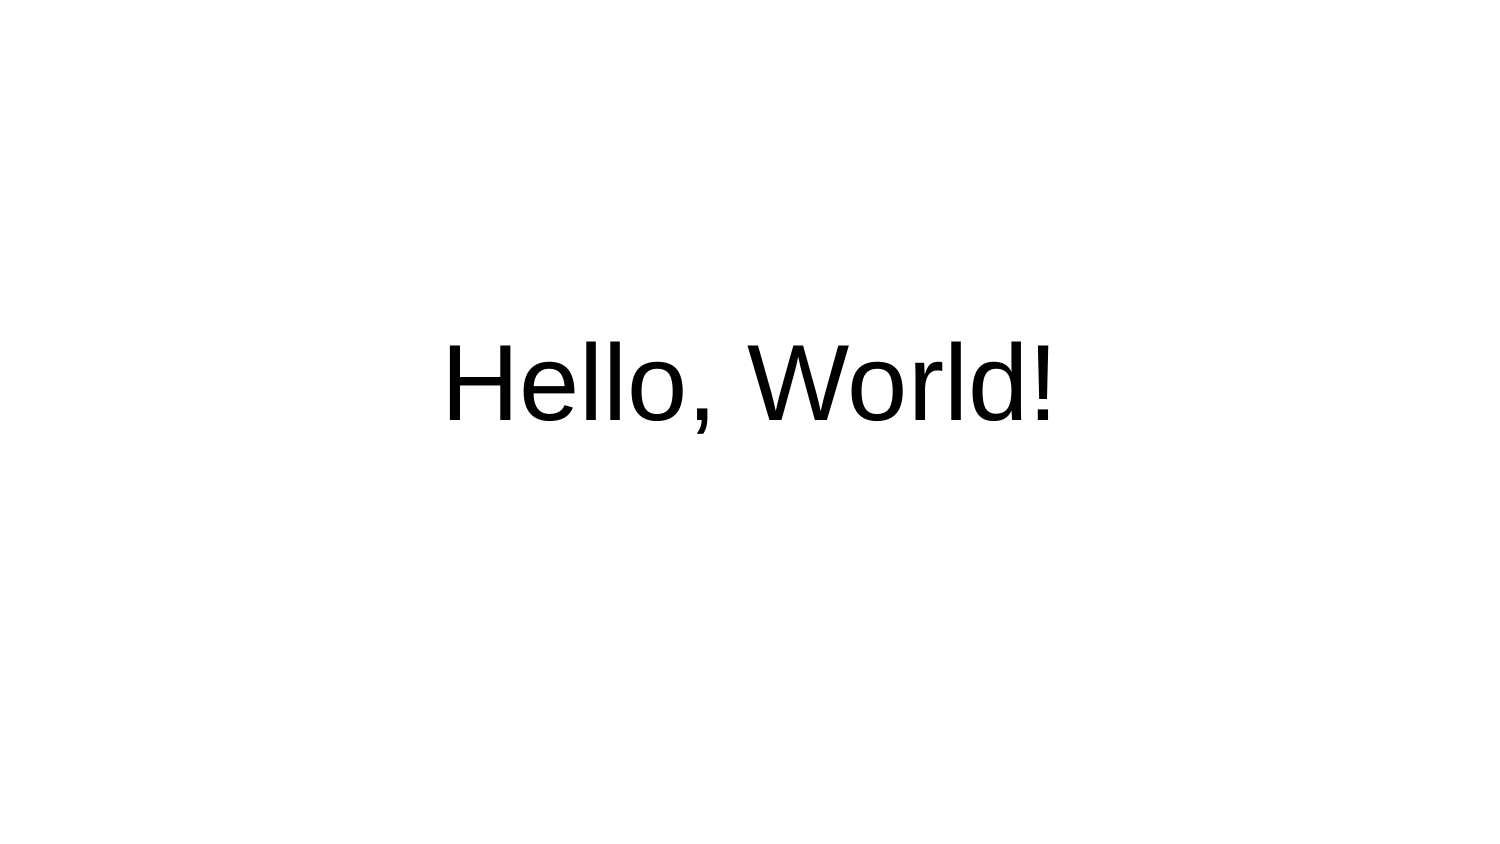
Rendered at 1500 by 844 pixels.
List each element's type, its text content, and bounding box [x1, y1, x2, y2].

title Hello, World! [51, 122, 1449, 459]
